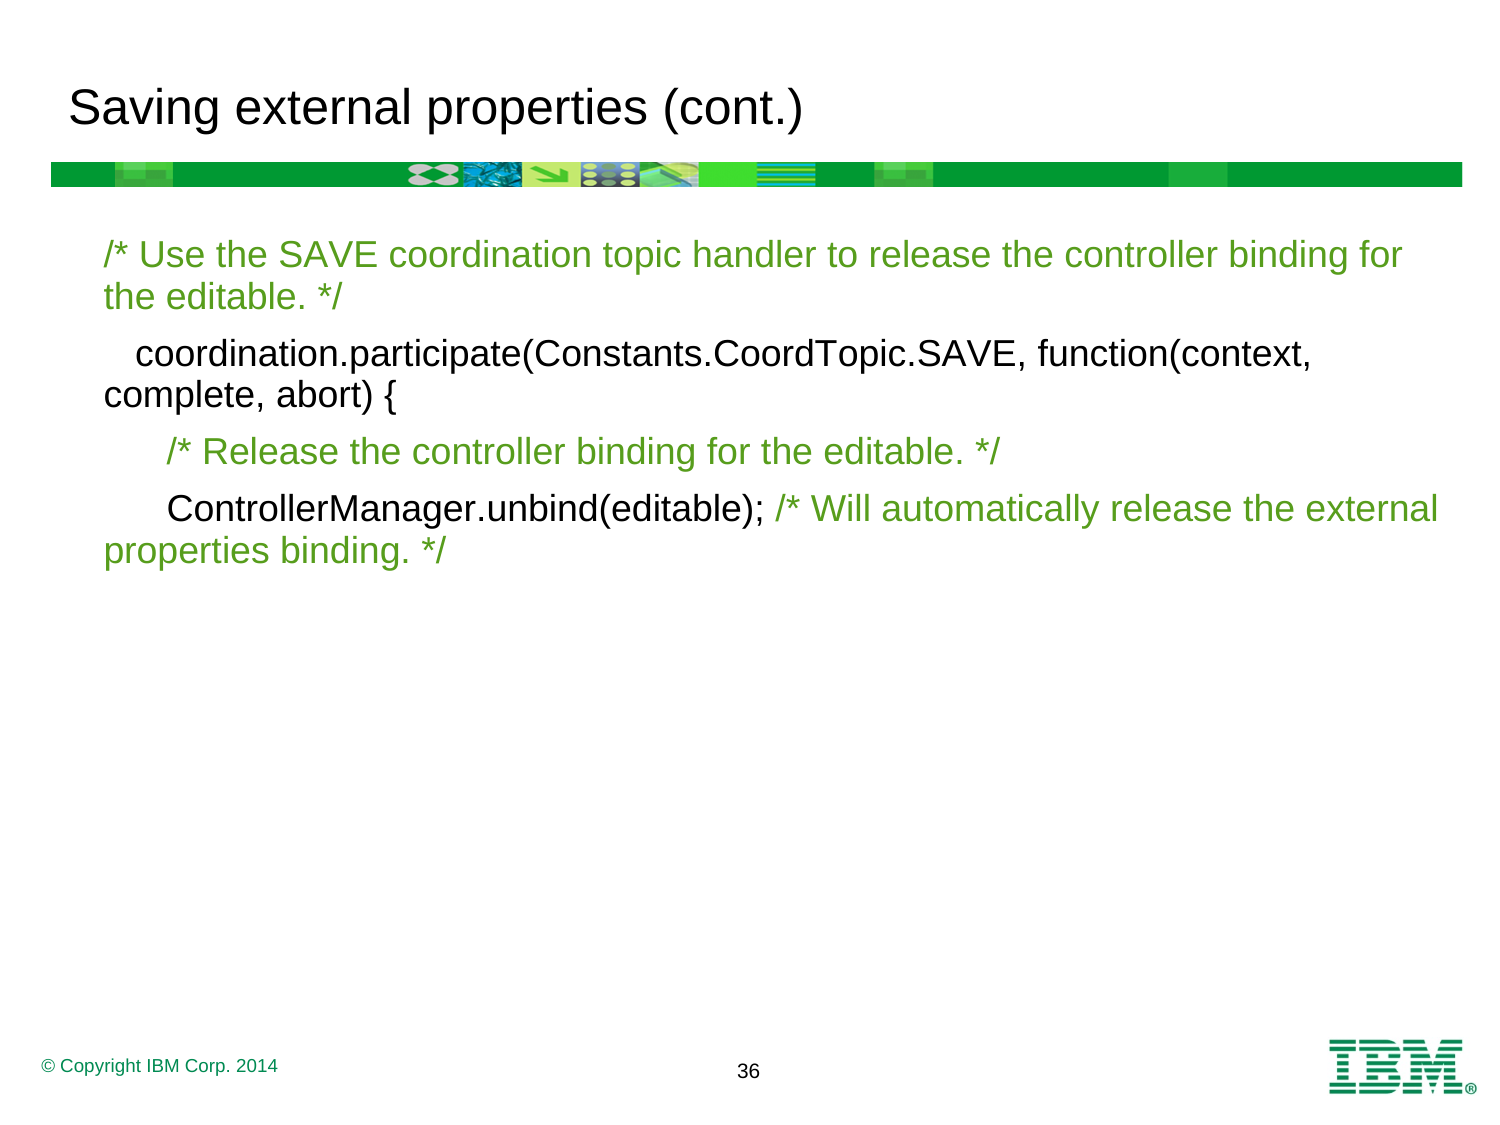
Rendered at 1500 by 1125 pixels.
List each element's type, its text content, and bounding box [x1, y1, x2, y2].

picture [1327, 1037, 1479, 1096]
picture [50, 161, 1463, 189]
title Saving external properties (cont.) [53, 42, 1239, 171]
list /* Use the SAVE coordination topic handler to release the controller binding for the editable. */ coordination.participate(Constants.CoordTopic.SAVE, function(context, complete, abort) { /* Release the controller binding for the editable. */ ControllerManager.unbind(editable); /* Will automatically release the external properties binding. */ [32, 226, 1471, 1021]
